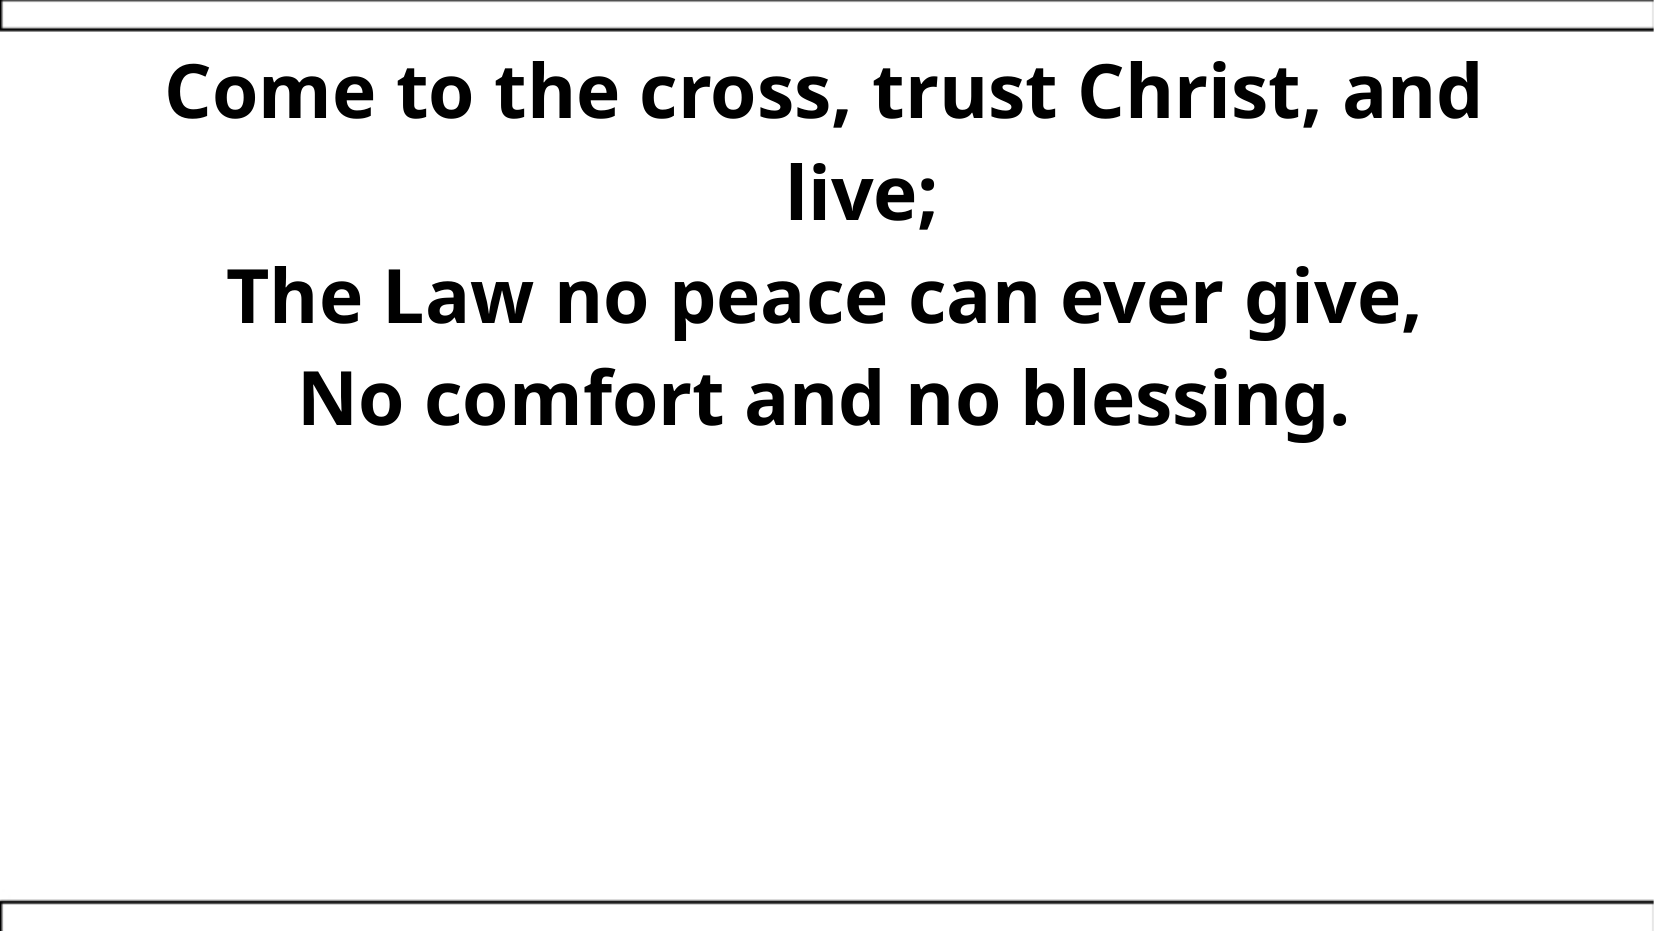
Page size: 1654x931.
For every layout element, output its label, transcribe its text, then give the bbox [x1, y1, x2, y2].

text_box Come to the cross, trust Christ, and live; The Law no peace can ever give, No comfort and no blessing. [75, 31, 1576, 346]
picture [0, 0, 1654, 931]
